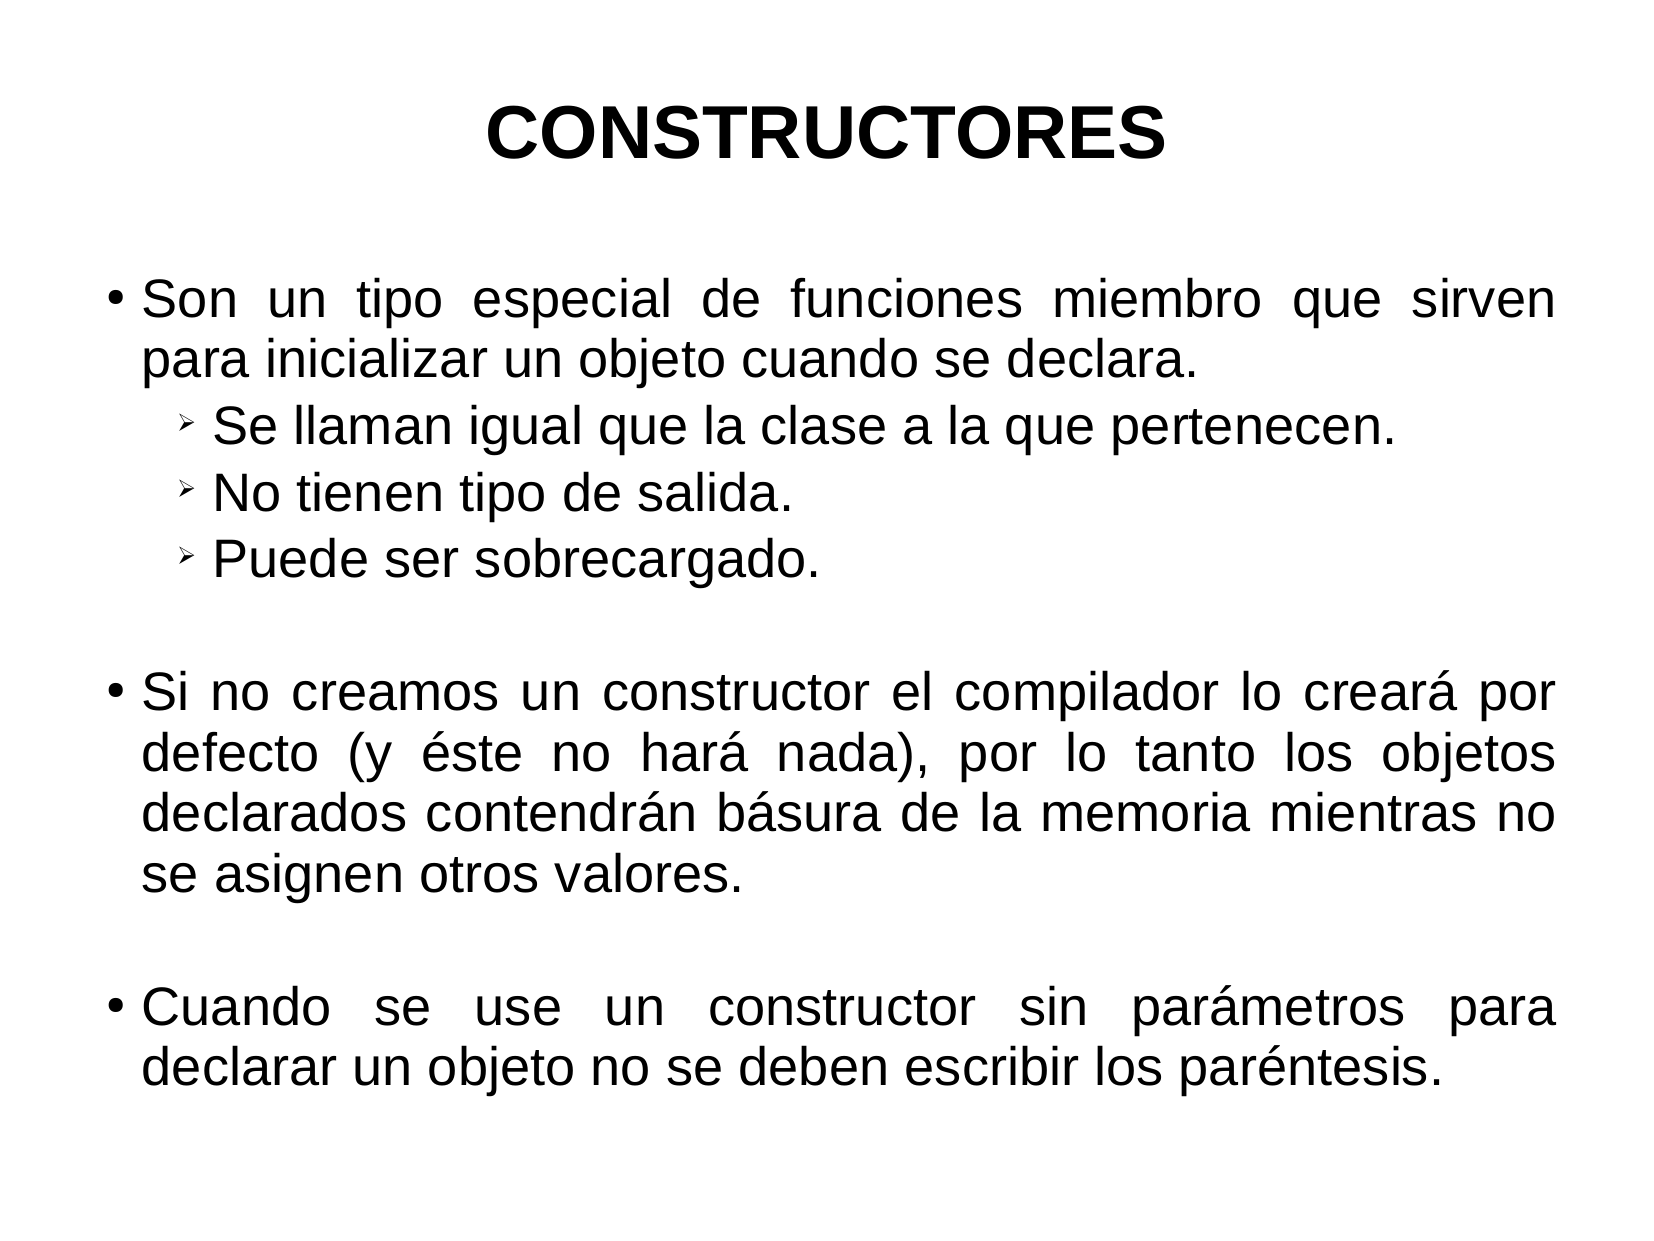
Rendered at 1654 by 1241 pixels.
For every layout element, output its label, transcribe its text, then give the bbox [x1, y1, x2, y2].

title CONSTRUCTORES [82, 29, 1571, 237]
text_box Son un tipo especial de funciones miembro que sirven para inicializar un objeto cuando se declara. Se llaman igual que la clase a la que pertenecen. No tienen tipo de salida. Puede ser sobrecargado. Si no creamos un constructor el compilador lo creará por defecto (y éste no hará nada), por lo tanto los objetos declarados contendrán básura de la memoria mientras no se asignen otros valores. Cuando se use un constructor sin parámetros para declarar un objeto no se deben escribir los paréntesis. [106, 268, 1560, 1177]
